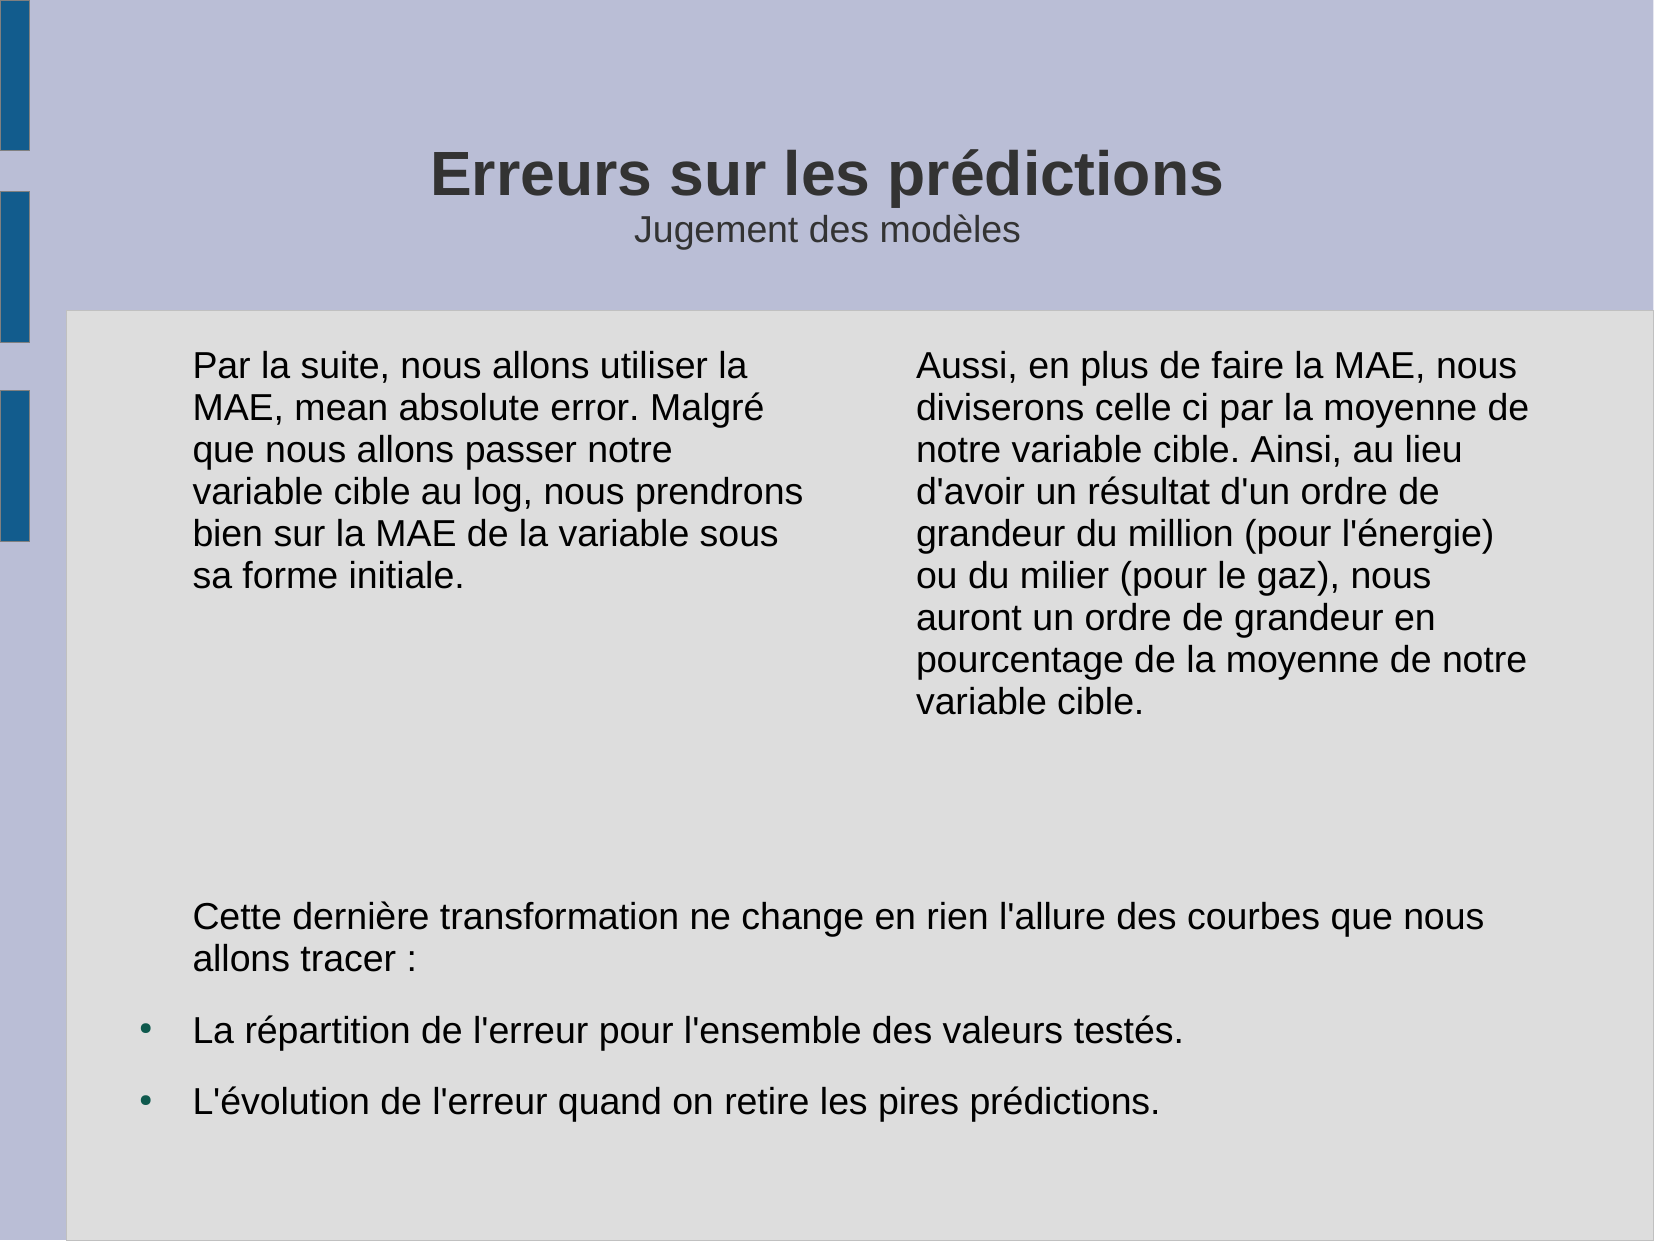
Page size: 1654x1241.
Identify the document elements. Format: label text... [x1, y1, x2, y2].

list Aussi, en plus de faire la MAE, nous diviserons celle ci par la moyenne de notre variable cible. Ainsi, au lieu d'avoir un résultat d'un ordre de grandeur du million (pour l'énergie) ou du milier (pour le gaz), nous auront un ordre de grandeur en pourcentage de la moyenne de notre variable cible. [845, 344, 1535, 724]
list Cette dernière transformation ne change en rien l'allure des courbes que nous allons tracer : La répartition de l'erreur pour l'ensemble des valeurs testés. L'évolution de l'erreur quand on retire les pires prédictions. [121, 752, 1534, 1126]
title Erreurs sur les prédictions Jugement des modèles [121, 91, 1534, 299]
list Par la suite, nous allons utiliser la MAE, mean absolute error. Malgré que nous allons passer notre variable cible au log, nous prendrons bien sur la MAE de la variable sous sa forme initiale. [121, 344, 811, 752]
